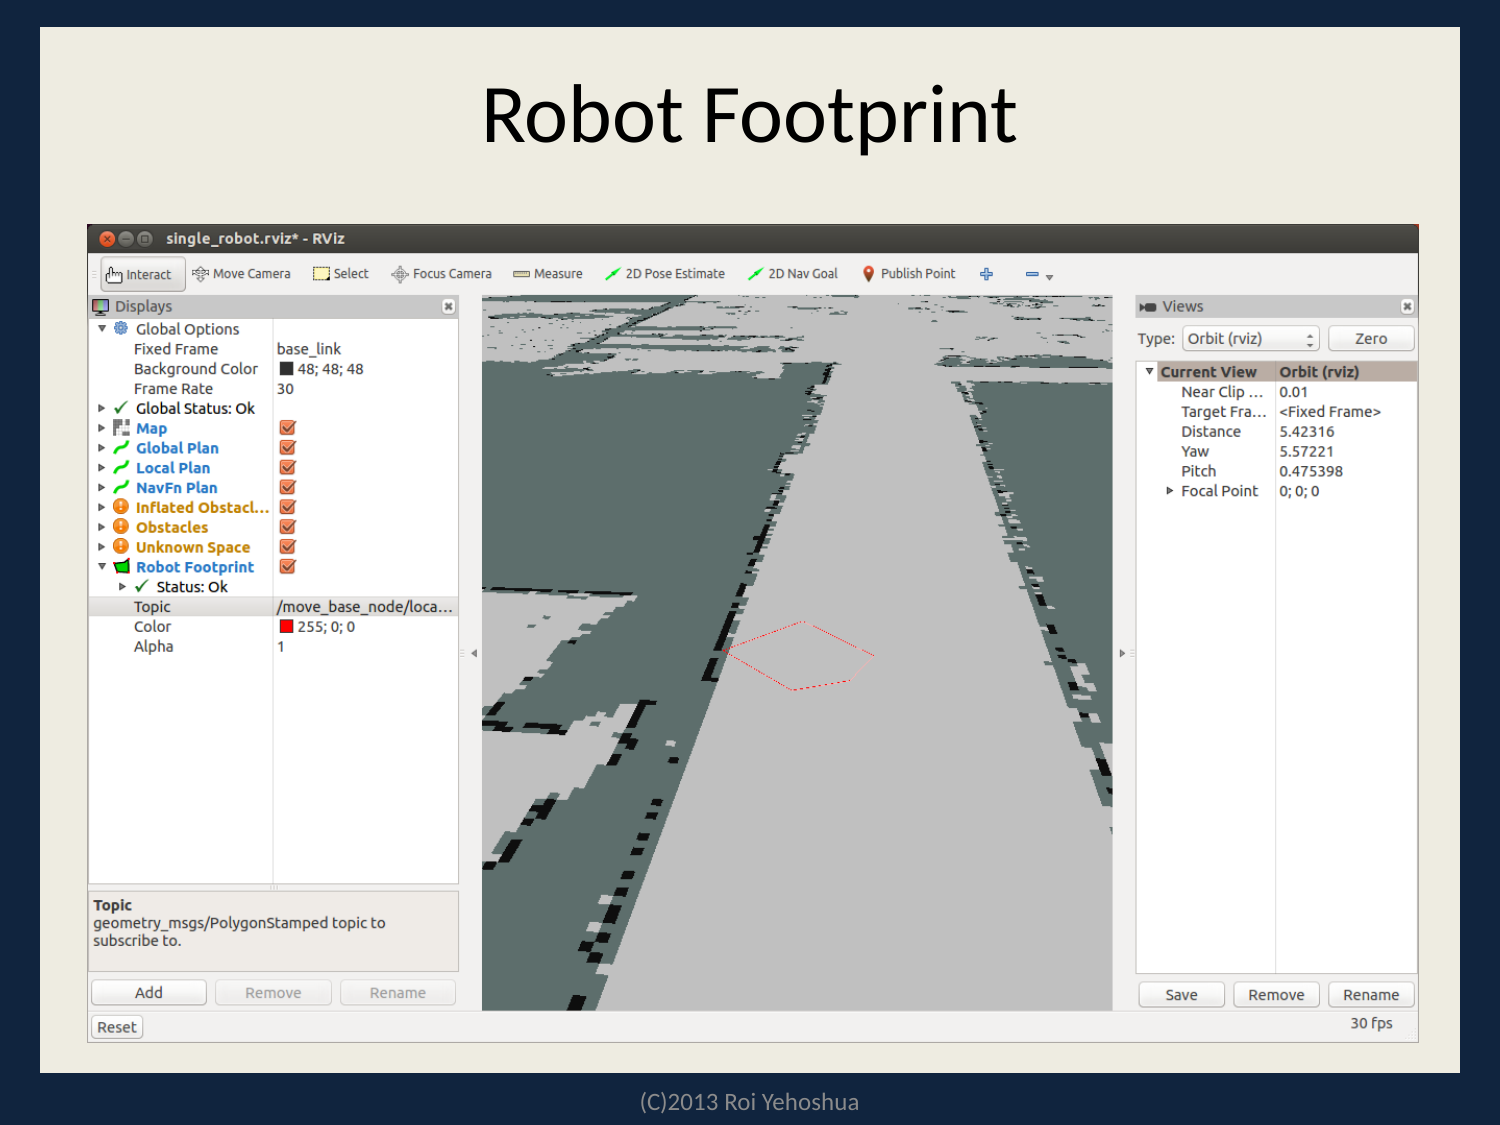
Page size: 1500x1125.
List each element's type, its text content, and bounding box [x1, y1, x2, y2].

picture [87, 224, 1419, 1043]
footer (C)2013 Roi Yehoshua [512, 1074, 988, 1125]
title Robot Footprint [37, 31, 1463, 188]
